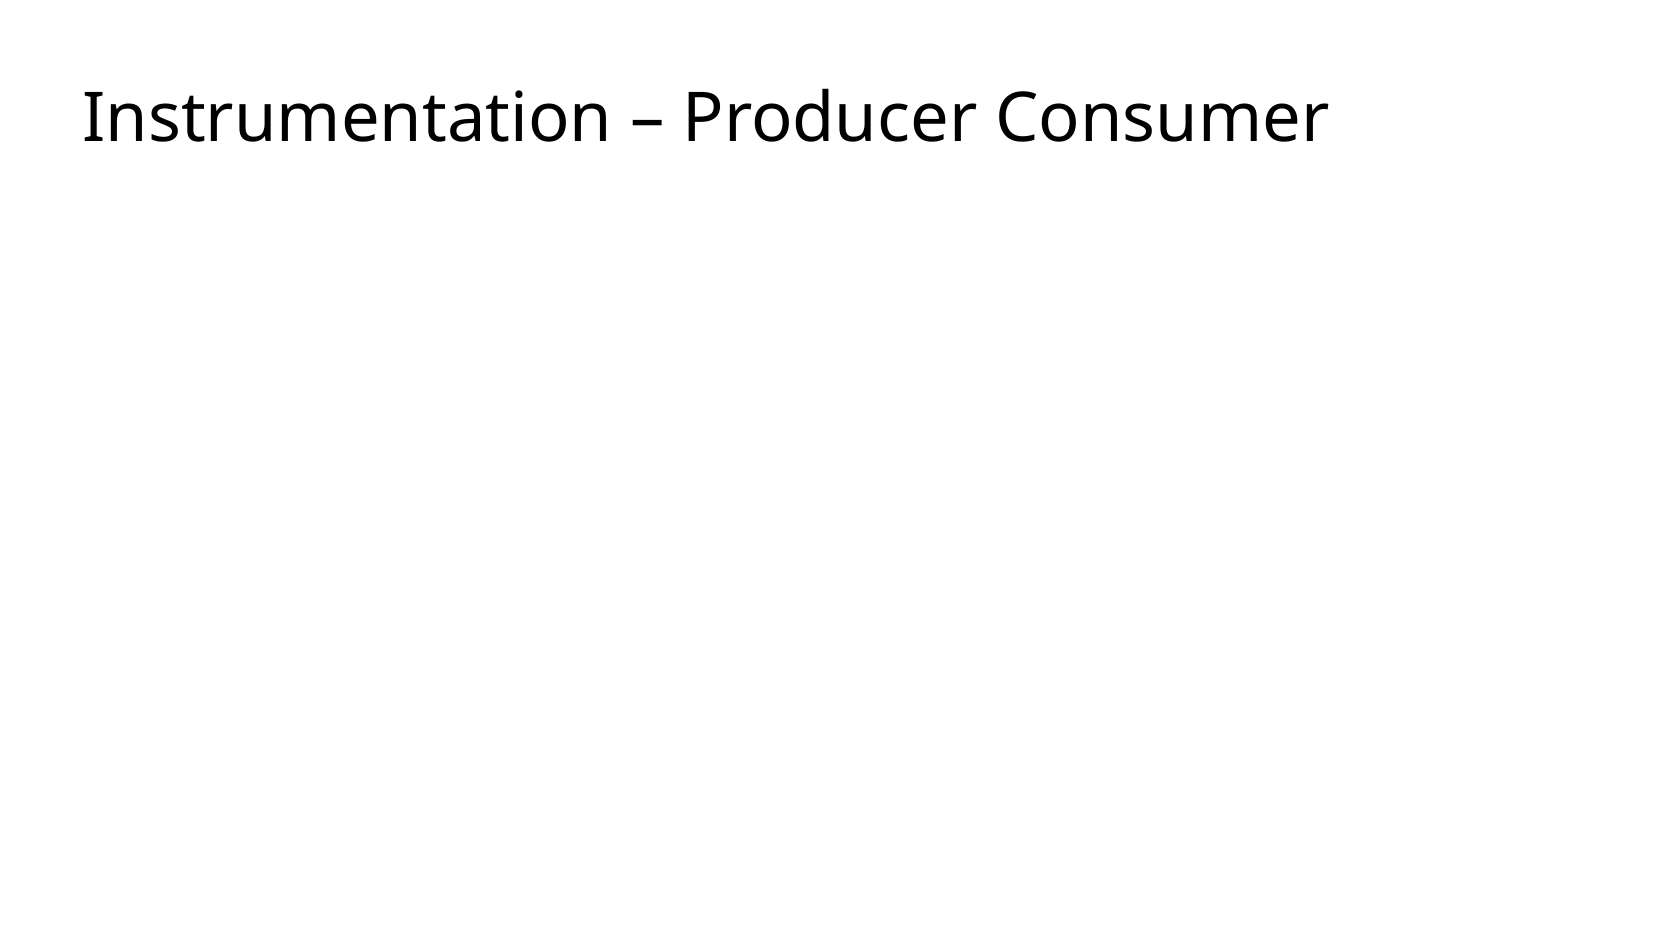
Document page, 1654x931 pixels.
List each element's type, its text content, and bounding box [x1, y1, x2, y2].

title Instrumentation – Producer Consumer [82, 37, 1571, 193]
